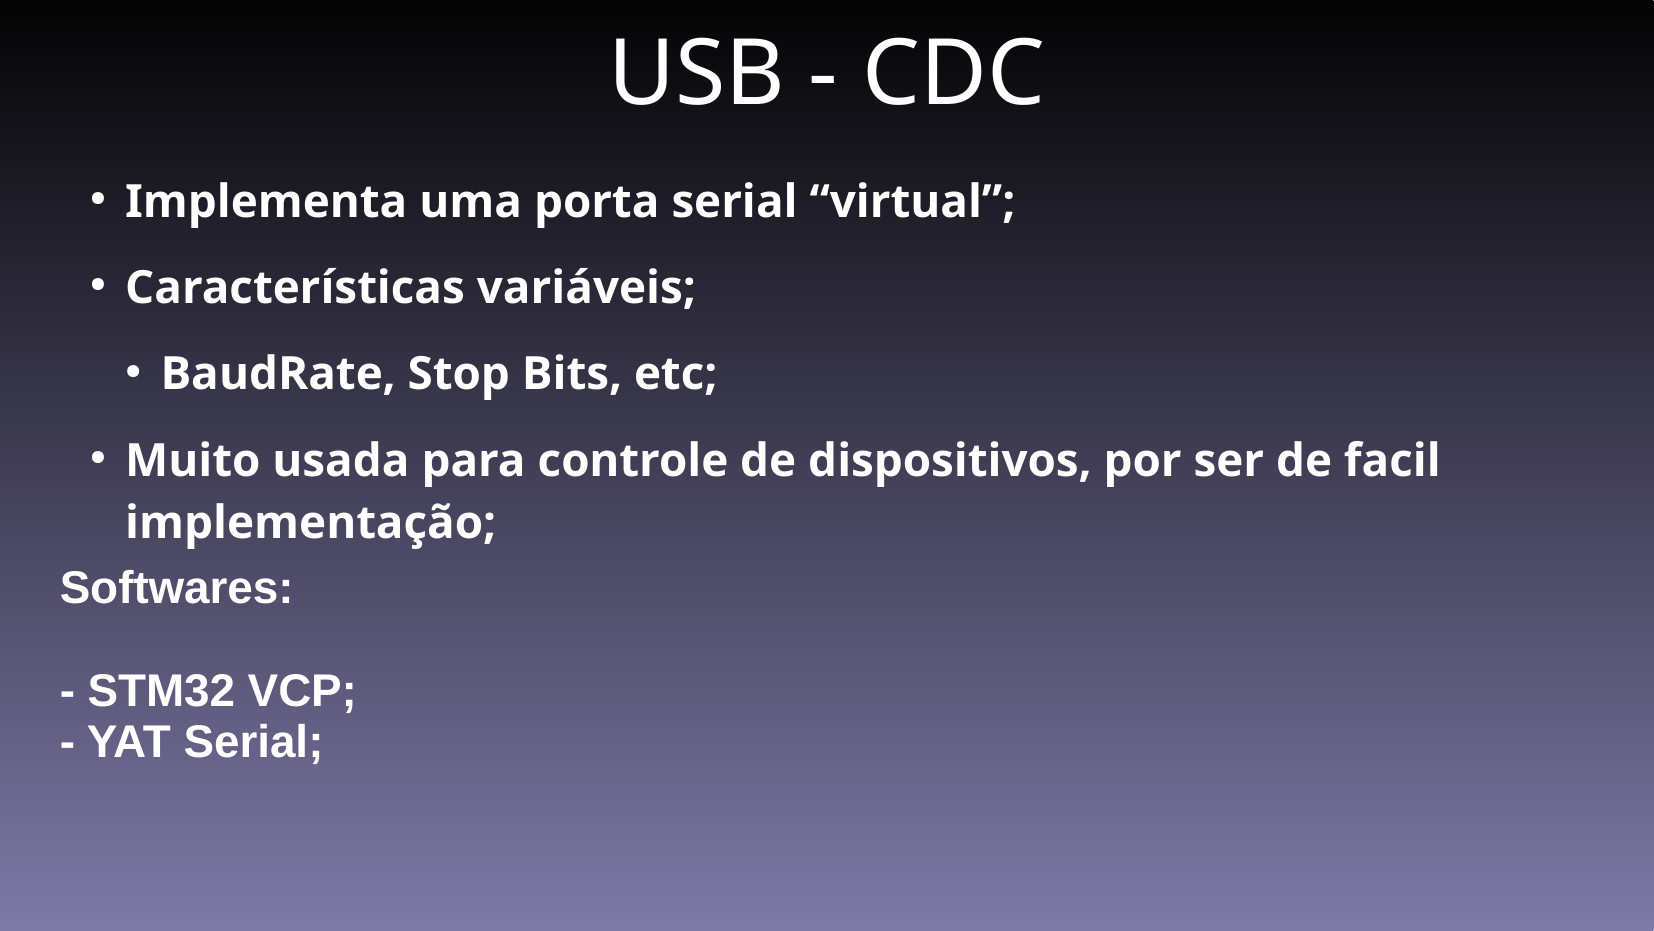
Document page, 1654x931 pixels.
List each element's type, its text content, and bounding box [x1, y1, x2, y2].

text_box Softwares: - STM32 VCP; - YAT Serial; [45, 555, 1351, 886]
title USB - CDC [82, 15, 1571, 123]
text_box Implementa uma porta serial “virtual”; Características variáveis; BaudRate, Stop Bits, etc; Muito usada para controle de dispositivos, por ser de facil implementação; [75, 75, 1561, 662]
